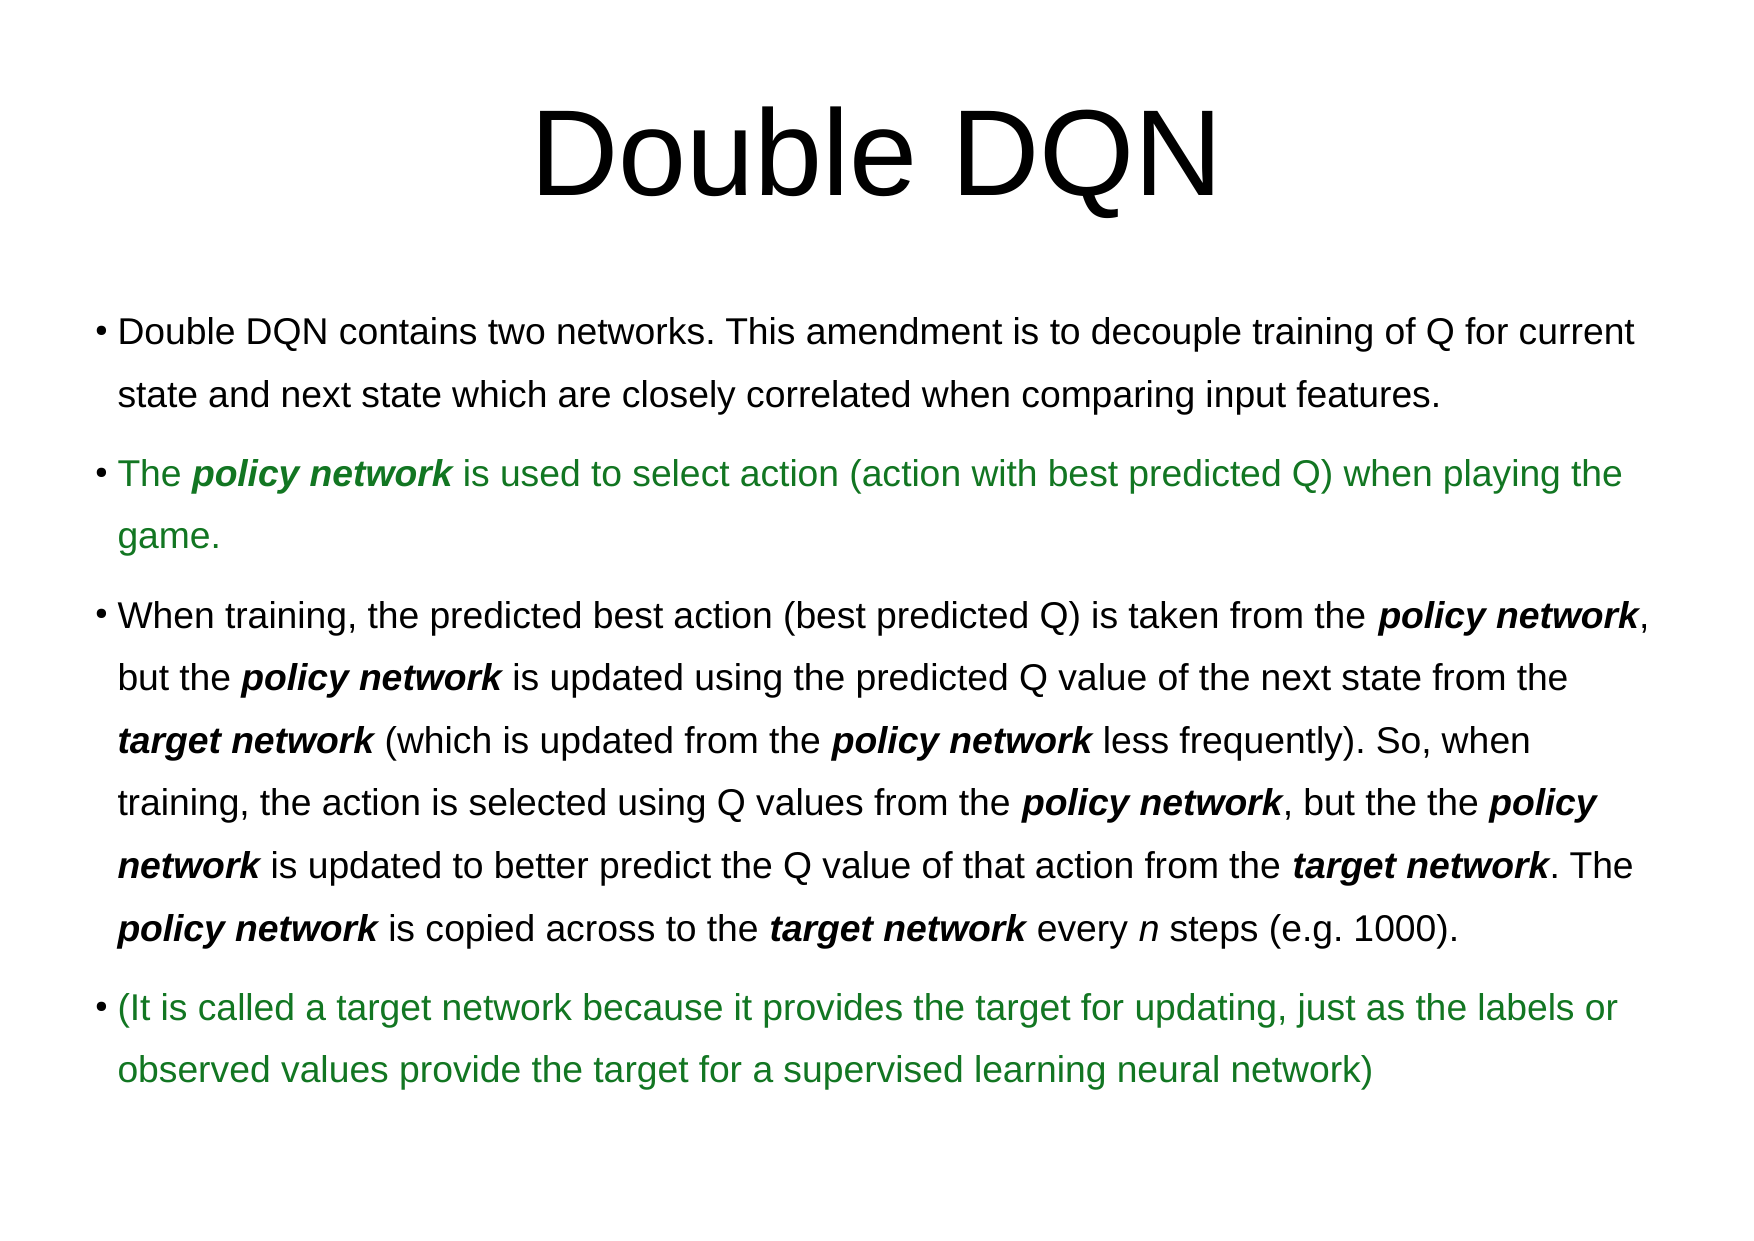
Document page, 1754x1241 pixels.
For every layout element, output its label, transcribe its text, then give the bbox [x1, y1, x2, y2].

title Double DQN [87, 49, 1667, 257]
list Double DQN contains two networks. This amendment is to decouple training of Q for current state and next state which are closely correlated when comparing input features. The policy network is used to select action (action with best predicted Q) when playing the game. When training, the predicted best action (best predicted Q) is taken from the policy network, but the policy network is updated using the predicted Q value of the next state from the target network (which is updated from the policy network less frequently). So, when training, the action is selected using Q values from the policy network, but the the policy network is updated to better predict the Q value of that action from the target network. The policy network is copied across to the target network every n steps (e.g. 1000). (It is called a target network because it provides the target for updating, just as the labels or observed values provide the target for a supervised learning neural network) [87, 290, 1667, 1170]
